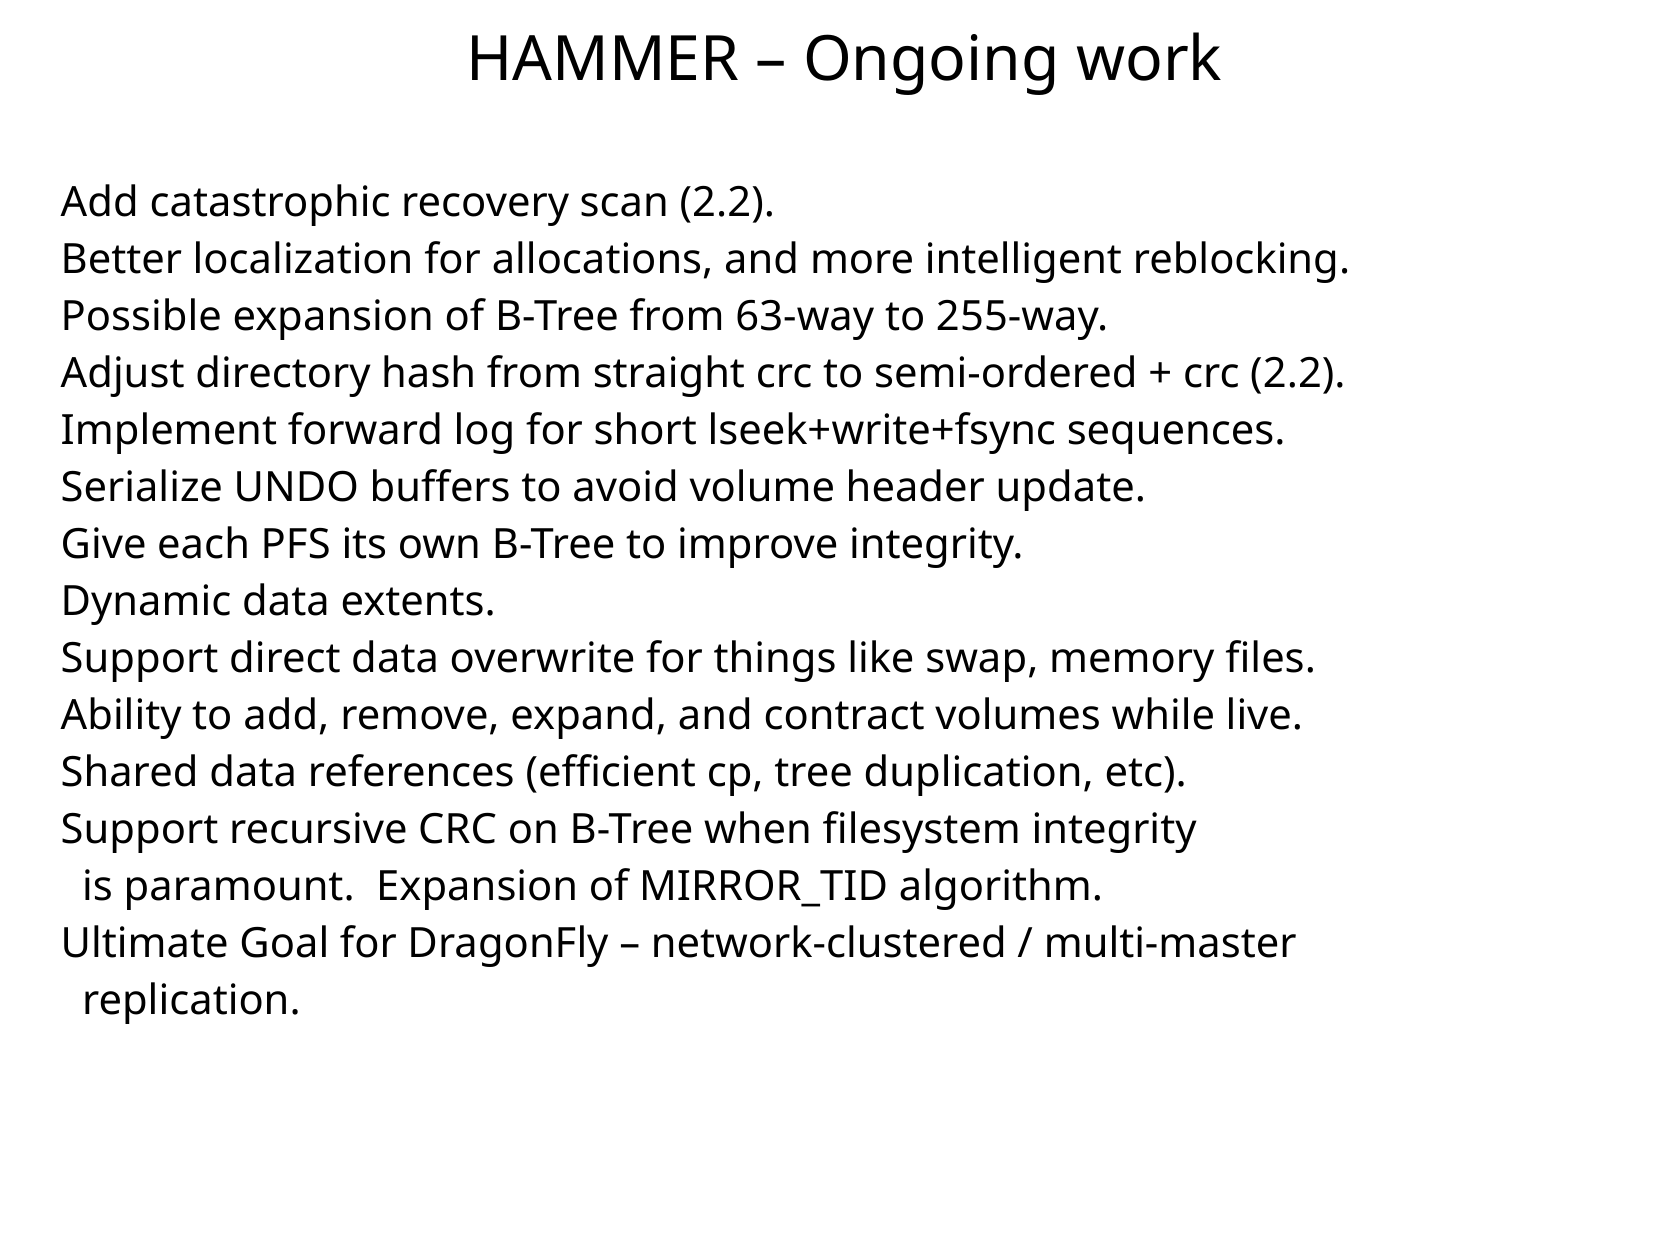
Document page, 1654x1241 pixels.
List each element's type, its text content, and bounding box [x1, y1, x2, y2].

text_box Add catastrophic recovery scan (2.2). Better localization for allocations, and more intelligent reblocking. Possible expansion of B-Tree from 63-way to 255-way. Adjust directory hash from straight crc to semi-ordered + crc (2.2). Implement forward log for short lseek+write+fsync sequences. Serialize UNDO buffers to avoid volume header update. Give each PFS its own B-Tree to improve integrity. Dynamic data extents. Support direct data overwrite for things like swap, memory files. Ability to add, remove, expand, and contract volumes while live. Shared data references (efficient cp, tree duplication, etc). Support recursive CRC on B-Tree when filesystem integrity is paramount. Expansion of MIRROR_TID algorithm. Ultimate Goal for DragonFly – network-clustered / multi-master replication. [45, 164, 1638, 1051]
text_box HAMMER – Ongoing work [114, 9, 1575, 104]
